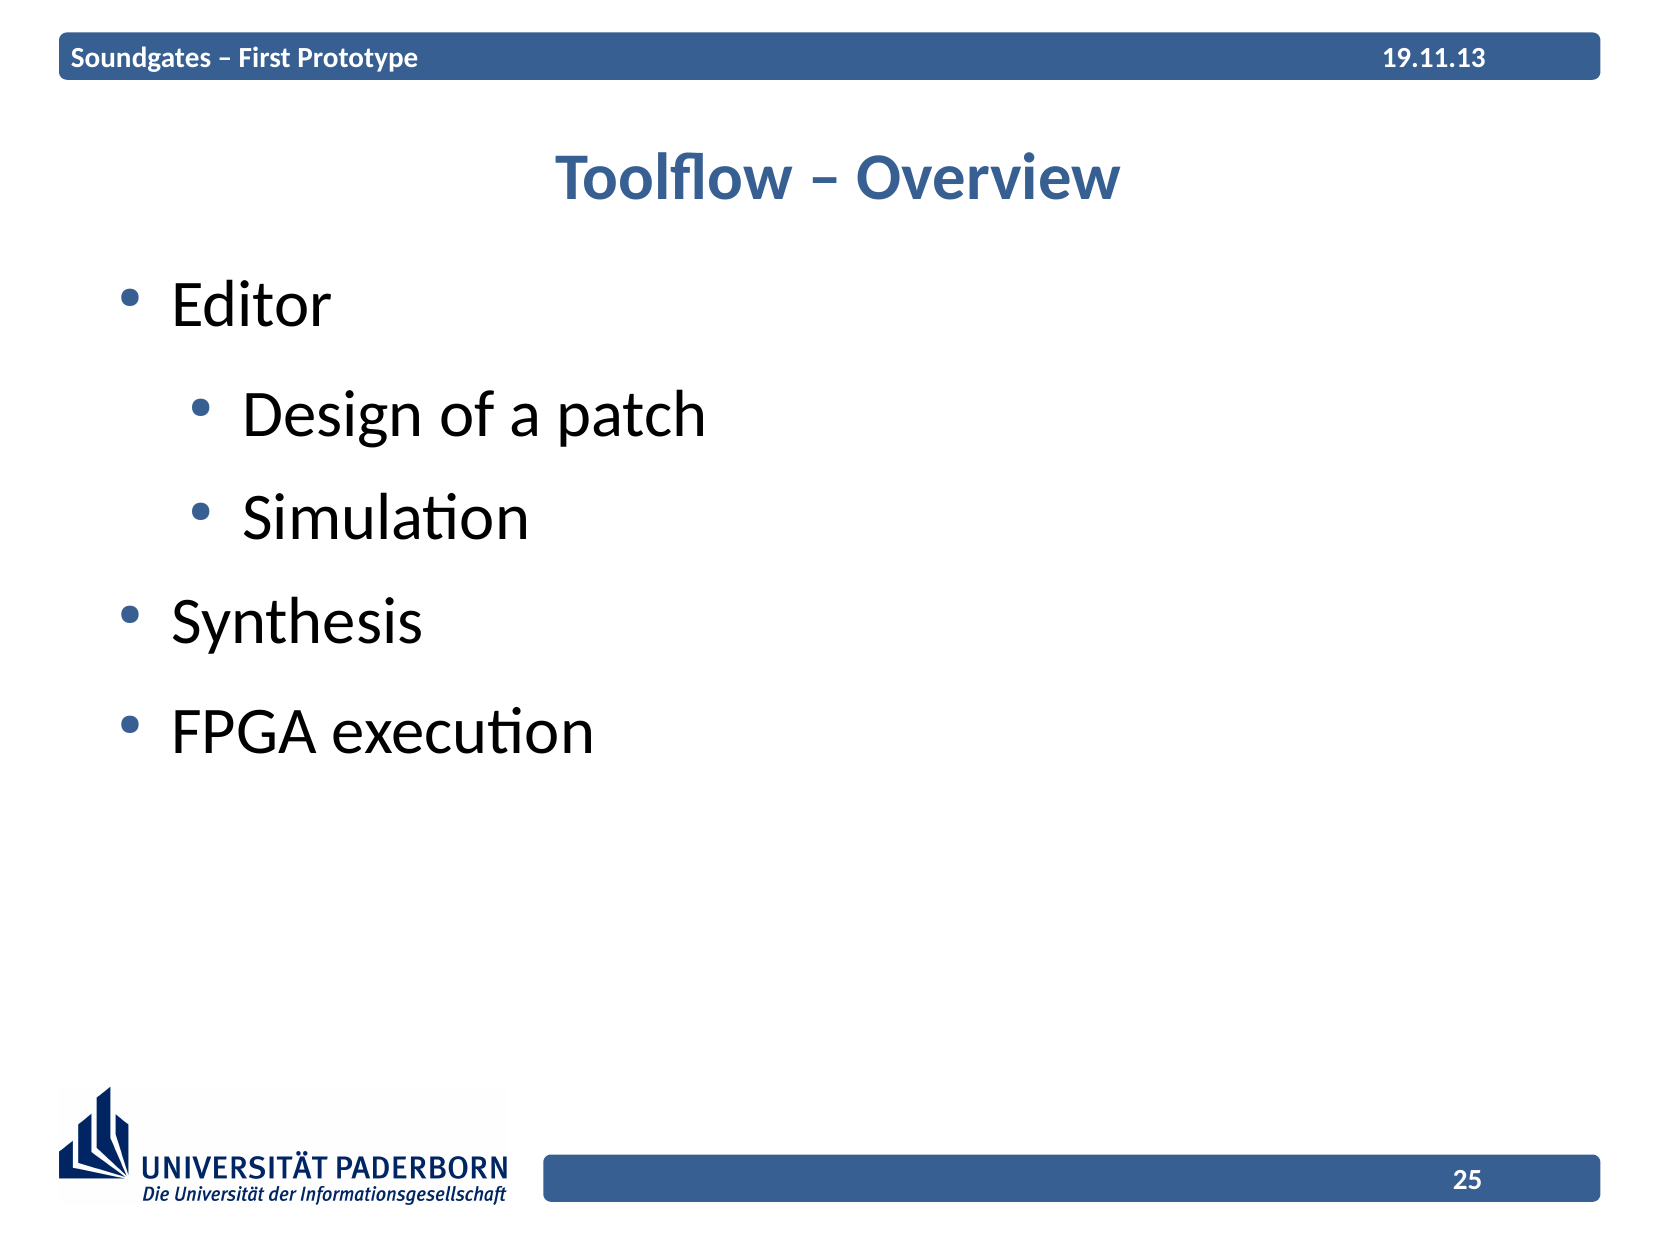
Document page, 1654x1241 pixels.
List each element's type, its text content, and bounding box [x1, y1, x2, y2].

picture [59, 1086, 507, 1205]
title Toolflow – Overview [82, 121, 1595, 225]
text_box Soundgates – First Prototype [70, 32, 1359, 80]
text_box <number> [1452, 1154, 1583, 1202]
list Editor Design of a patch Simulation Synthesis FPGA execution [82, 259, 1595, 1058]
text_box 19.11.13 [1381, 32, 1583, 80]
